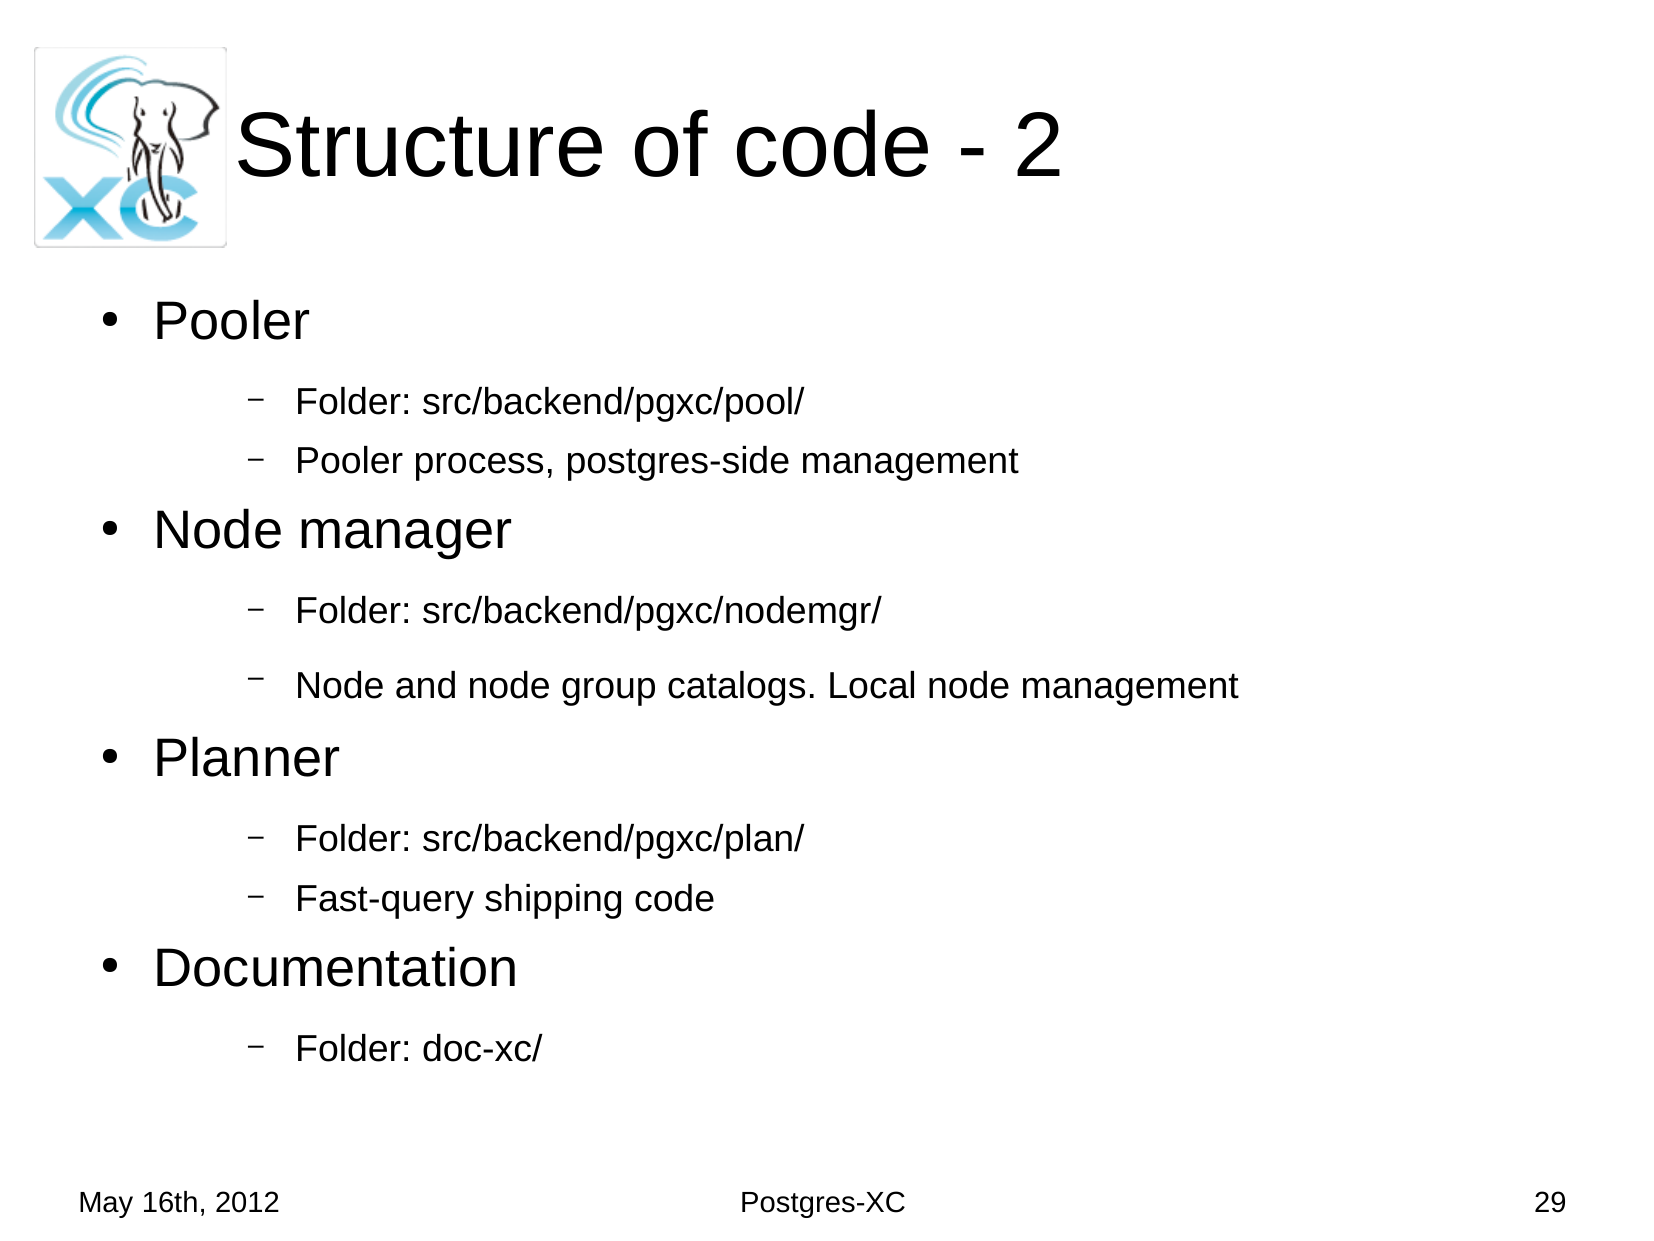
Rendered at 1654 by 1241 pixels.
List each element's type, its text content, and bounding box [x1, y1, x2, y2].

title Structure of code - 2 [234, 40, 1599, 248]
list Pooler Folder: src/backend/pgxc/pool/ Pooler process, postgres-side management Node manager Folder: src/backend/pgxc/nodemgr/ Node and node group catalogs. Local node management Planner Folder: src/backend/pgxc/plan/ Fast-query shipping code Documentation Folder: doc-xc/ [82, 290, 1571, 1161]
picture [34, 47, 227, 248]
